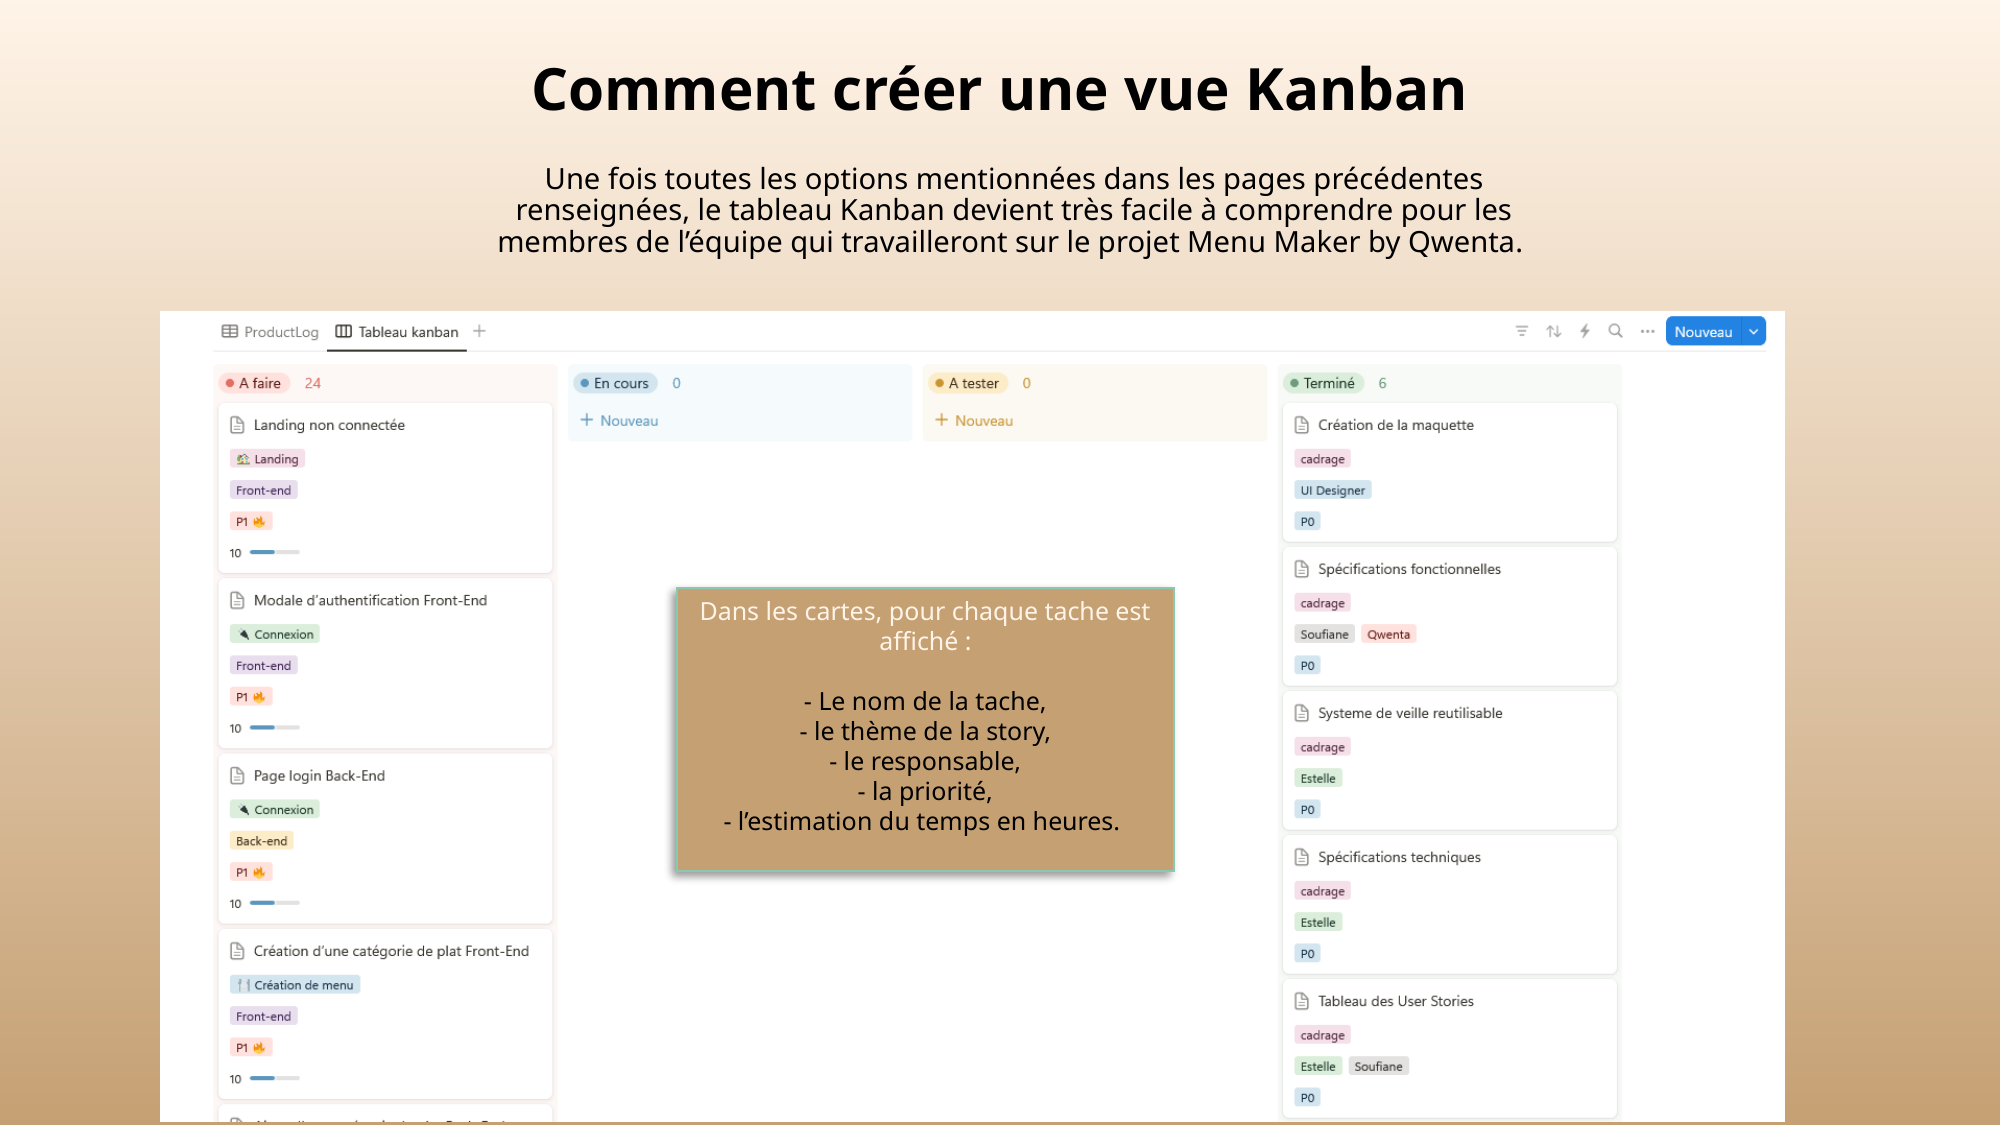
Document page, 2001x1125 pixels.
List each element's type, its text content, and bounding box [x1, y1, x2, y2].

picture [160, 311, 1785, 1122]
text_box Dans les cartes, pour chaque tache est affiché : - Le nom de la tache, - le thème de la story, - le responsable, - la priorité, - l’estimation du temps en heures. [677, 588, 1174, 872]
title Comment créer une vue Kanban [249, 25, 1750, 131]
subtitle Une fois toutes les options mentionnées dans les pages précédentes renseignées, le tableau Kanban devient très facile à comprendre pour les membres de l’équipe qui travailleront sur le projet Menu Maker by Qwenta. [447, 156, 1582, 272]
